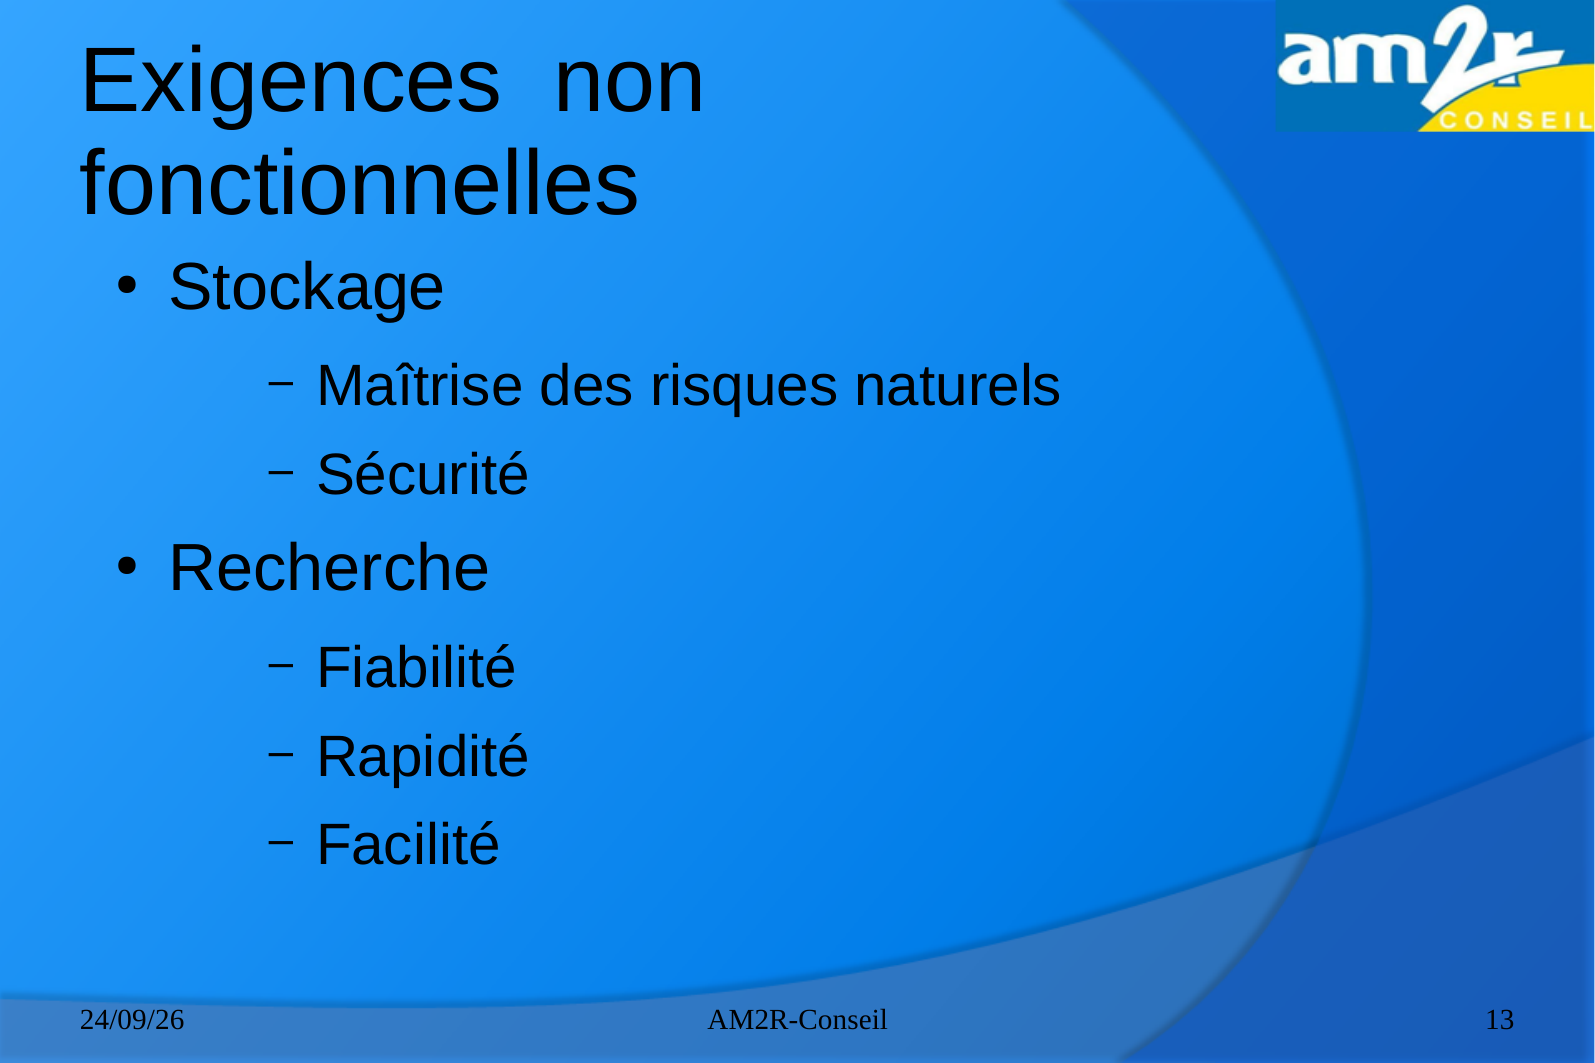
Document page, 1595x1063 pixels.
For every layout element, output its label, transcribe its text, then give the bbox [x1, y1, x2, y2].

list Stockage Maîtrise des risques naturels Sécurité Recherche Fiabilité Rapidité Facilité [79, 248, 1515, 960]
title Exigences non fonctionnelles [79, 28, 1241, 234]
picture [0, 0, 1595, 1063]
